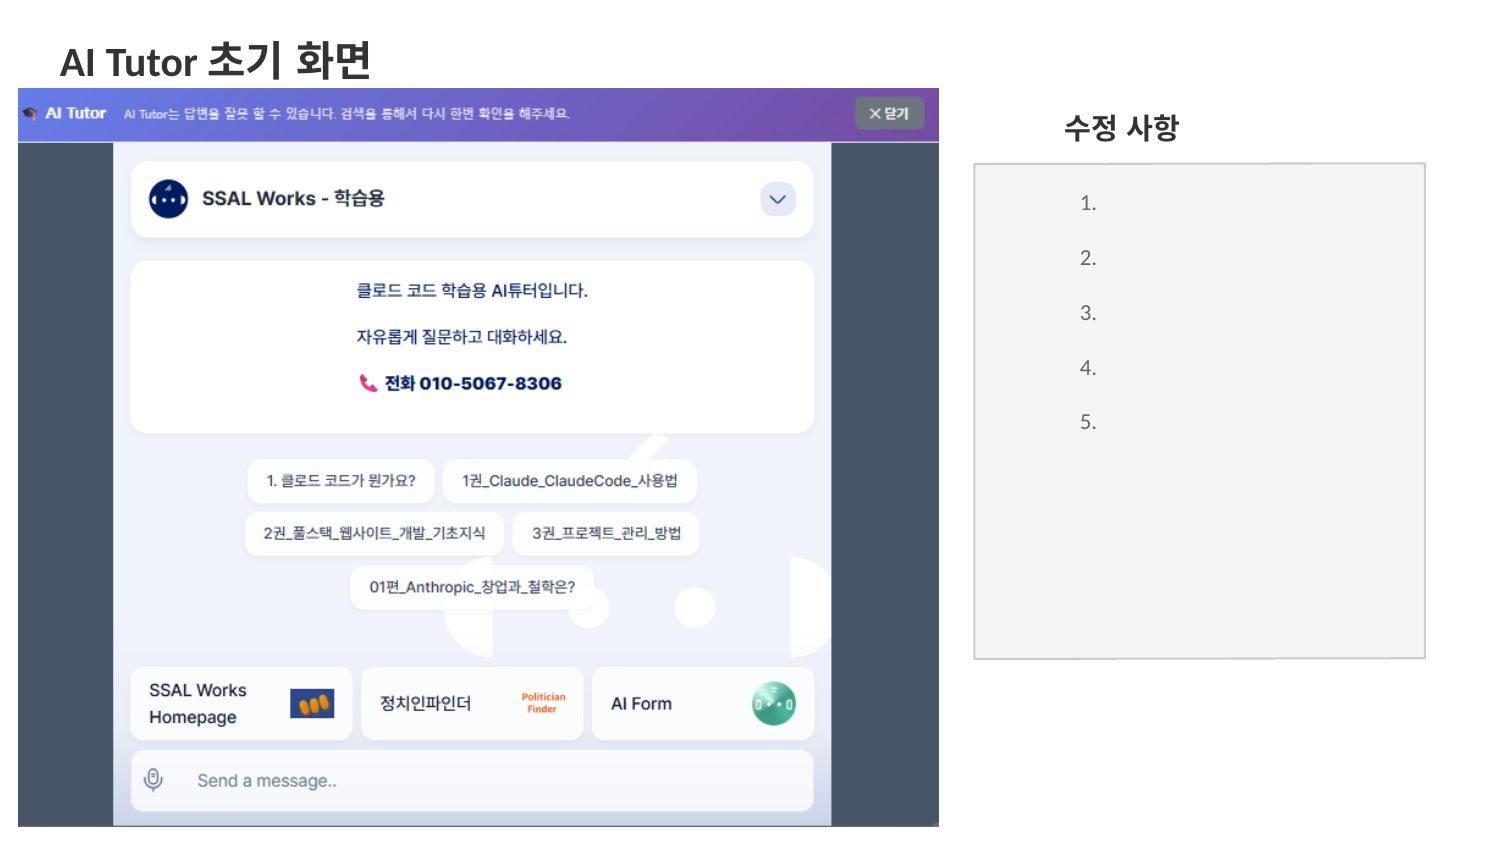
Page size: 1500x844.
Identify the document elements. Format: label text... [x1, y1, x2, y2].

picture [18, 88, 939, 827]
text_box AI Tutor 초기 화면 [44, 29, 1470, 90]
text_box [974, 163, 1425, 659]
text_box 1. 2. 3. 4. 5. [1064, 179, 1410, 645]
text_box 수정 사항 [1049, 104, 1425, 150]
